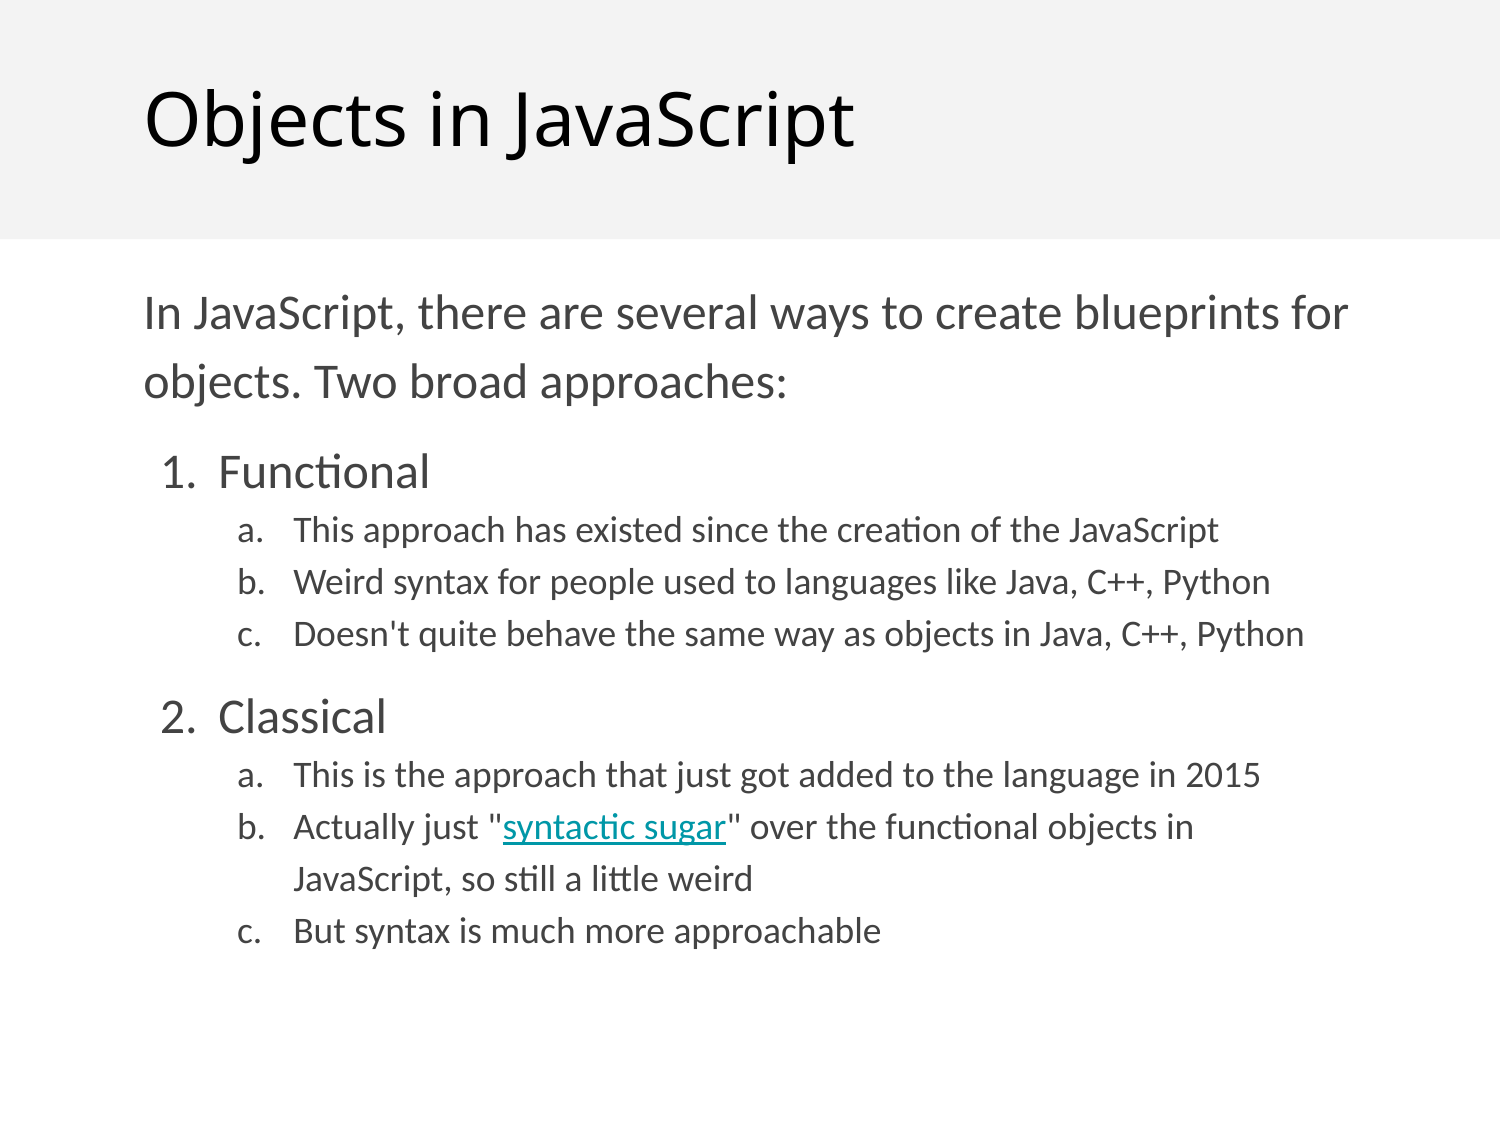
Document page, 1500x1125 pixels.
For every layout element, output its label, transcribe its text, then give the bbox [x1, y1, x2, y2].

title Objects in JavaScript [128, 56, 1372, 183]
list In JavaScript, there are several ways to create blueprints for objects. Two broad approaches: Functional This approach has existed since the creation of the JavaScript Weird syntax for people used to languages like Java, C++, Python Doesn't quite behave the same way as objects in Java, C++, Python Classical This is the approach that just got added to the language in 2015 Actually just "syntactic sugar" over the functional objects in JavaScript, so still a little weird But syntax is much more approachable [128, 255, 1372, 1004]
